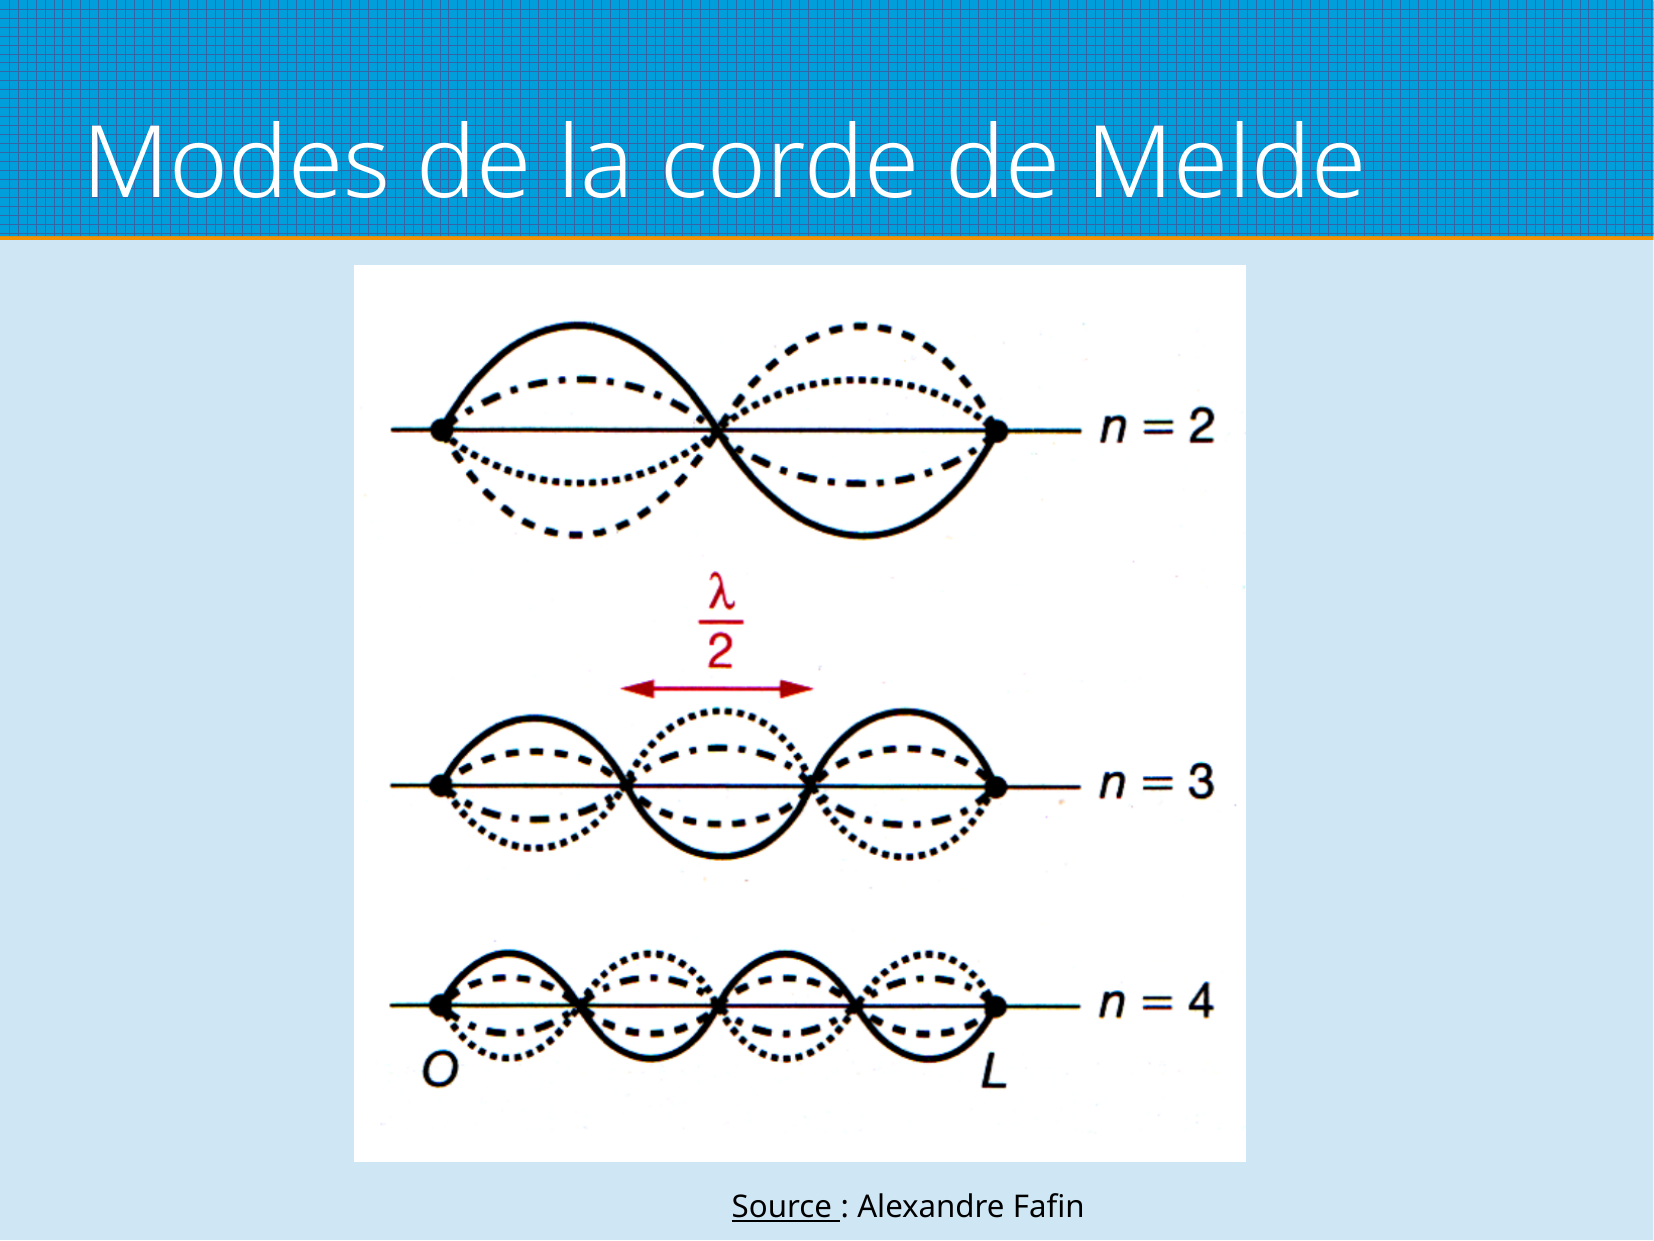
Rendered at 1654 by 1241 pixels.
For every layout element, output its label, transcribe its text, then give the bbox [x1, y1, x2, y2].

title Modes de la corde de Melde [82, 19, 1571, 227]
picture [354, 265, 1246, 1162]
text_box Source : Alexandre Fafin [725, 1179, 1654, 1232]
